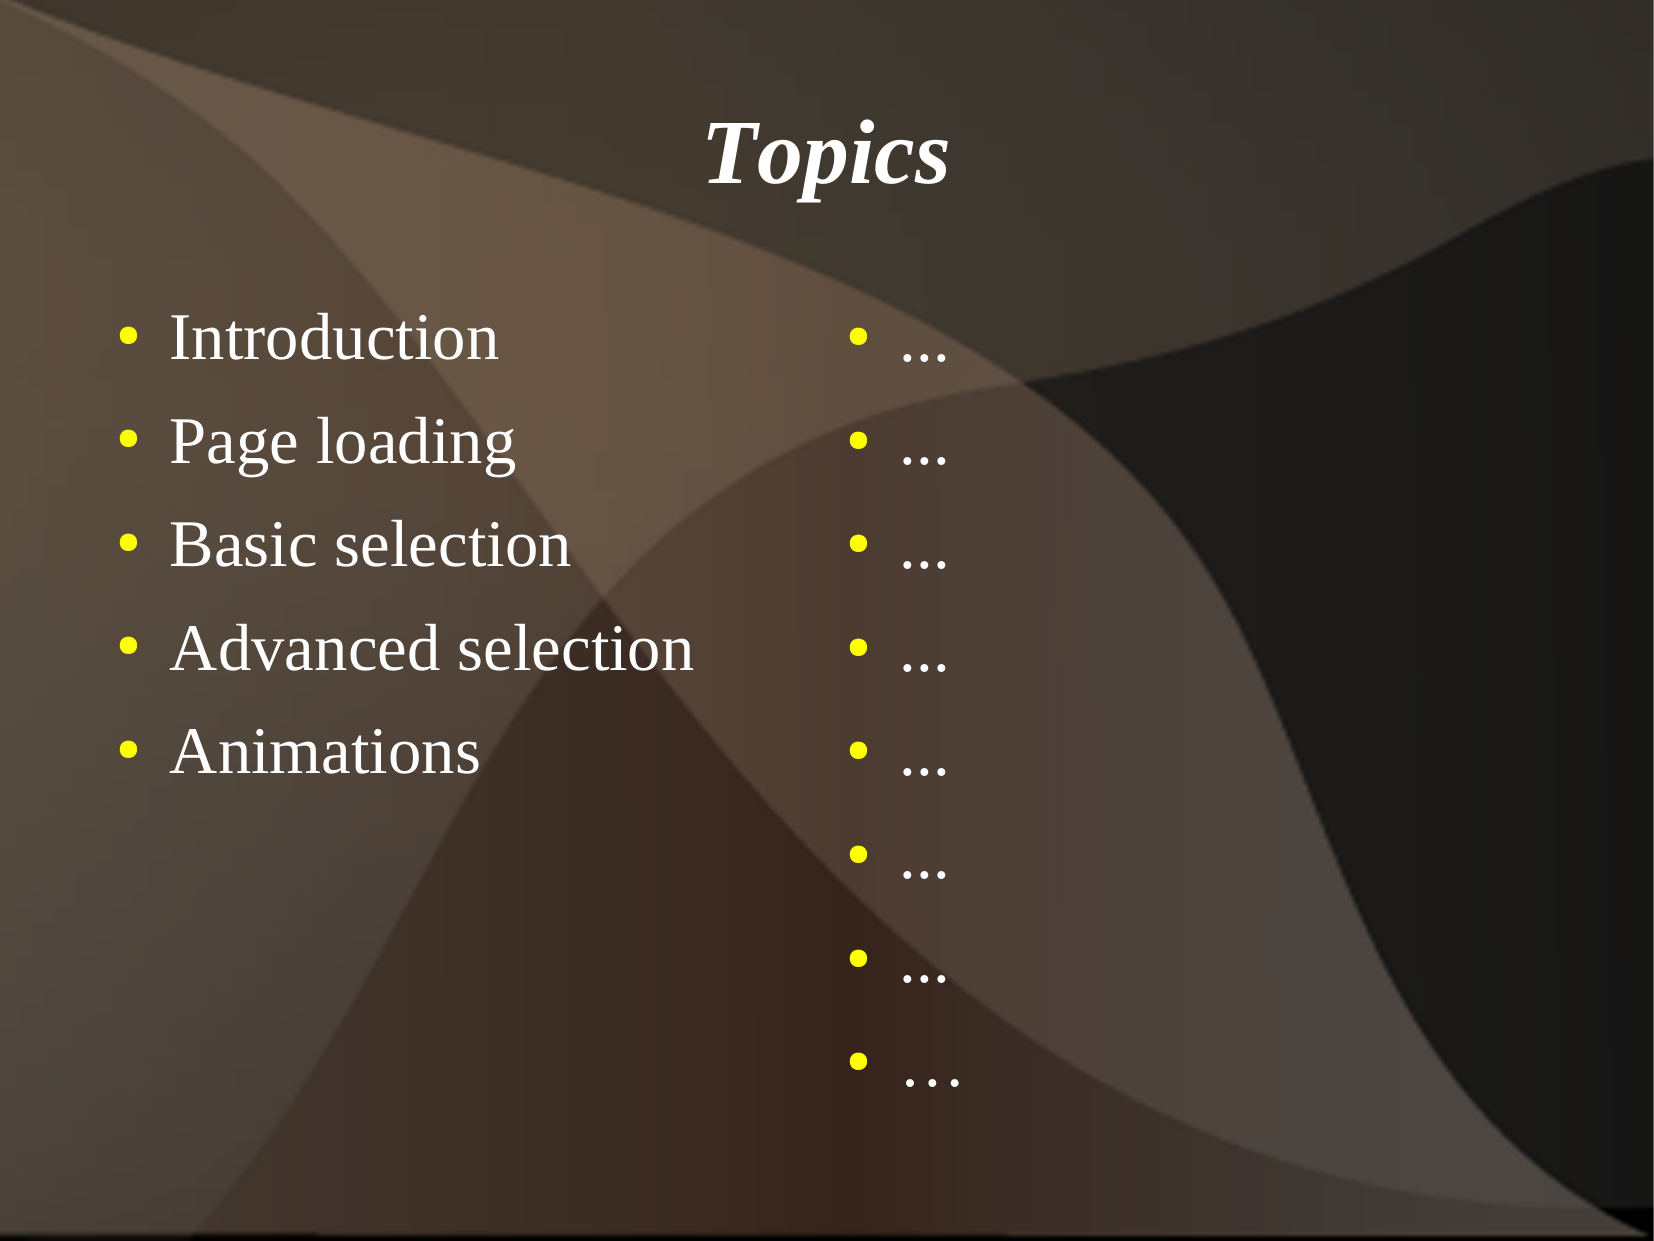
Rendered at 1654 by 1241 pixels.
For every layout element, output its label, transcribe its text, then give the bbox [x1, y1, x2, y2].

title Topics [82, 49, 1571, 257]
list Introduction Page loading Basic selection Advanced selection Animations [98, 300, 826, 1119]
picture [0, 0, 1654, 1241]
list ... ... ... ... ... ... ... … [829, 301, 1556, 1120]
